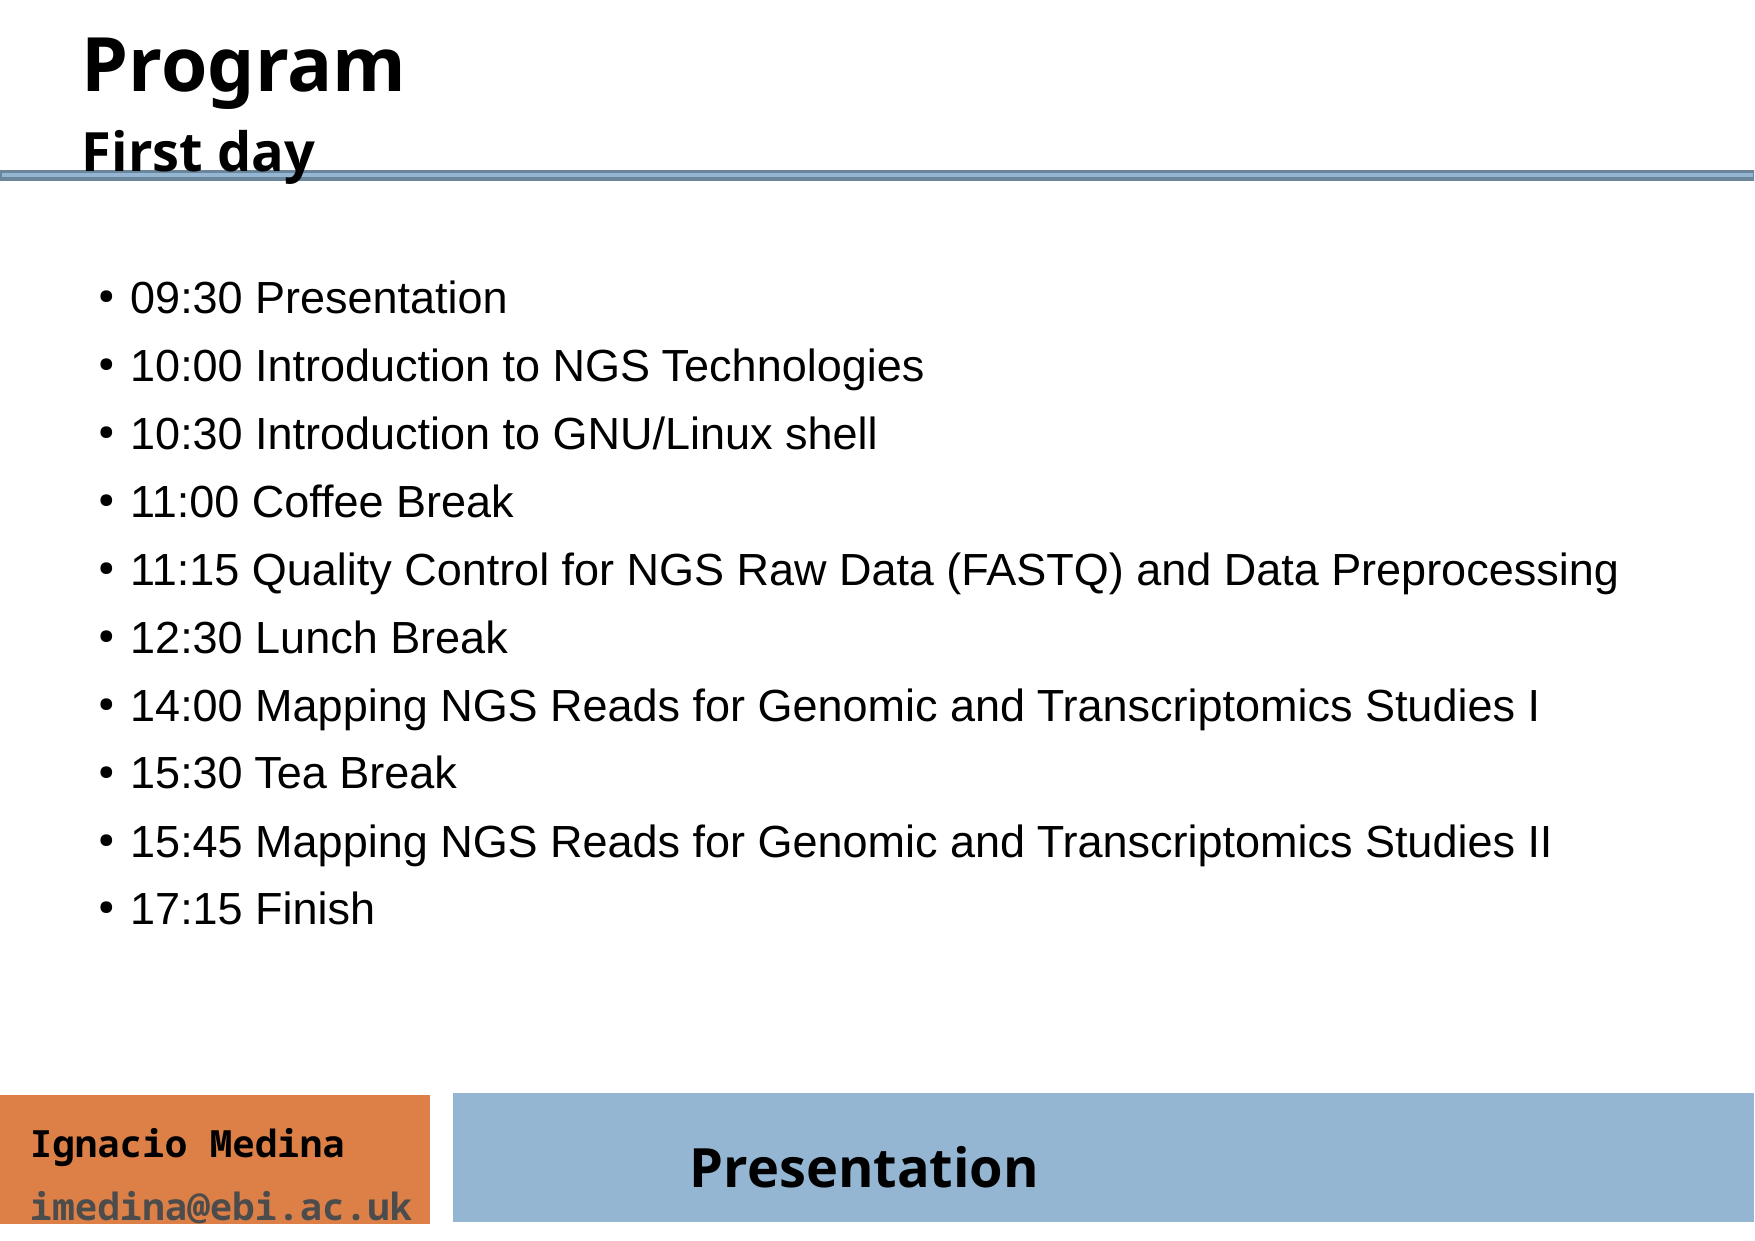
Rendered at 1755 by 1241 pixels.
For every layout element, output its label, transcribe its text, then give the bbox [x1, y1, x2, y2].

text_box [0, 171, 296, 179]
text_box Ignacio Medina imedina@ebi.ac.uk [15, 1110, 436, 1224]
text_box Program First day [67, 3, 1688, 169]
text_box Presentation [675, 1122, 1726, 1201]
list 09:30 Presentation 10:00 Introduction to NGS Technologies 10:30 Introduction to GNU/Linux shell 11:00 Coffee Break 11:15 Quality Control for NGS Raw Data (FASTQ) and Data Preprocessing 12:30 Lunch Break 14:00 Mapping NGS Reads for Genomic and Transcriptomics Studies I 15:30 Tea Break 15:45 Mapping NGS Reads for Genomic and Transcriptomics Studies II 17:15 Finish [87, 272, 1632, 992]
text_box [300, 171, 1754, 179]
